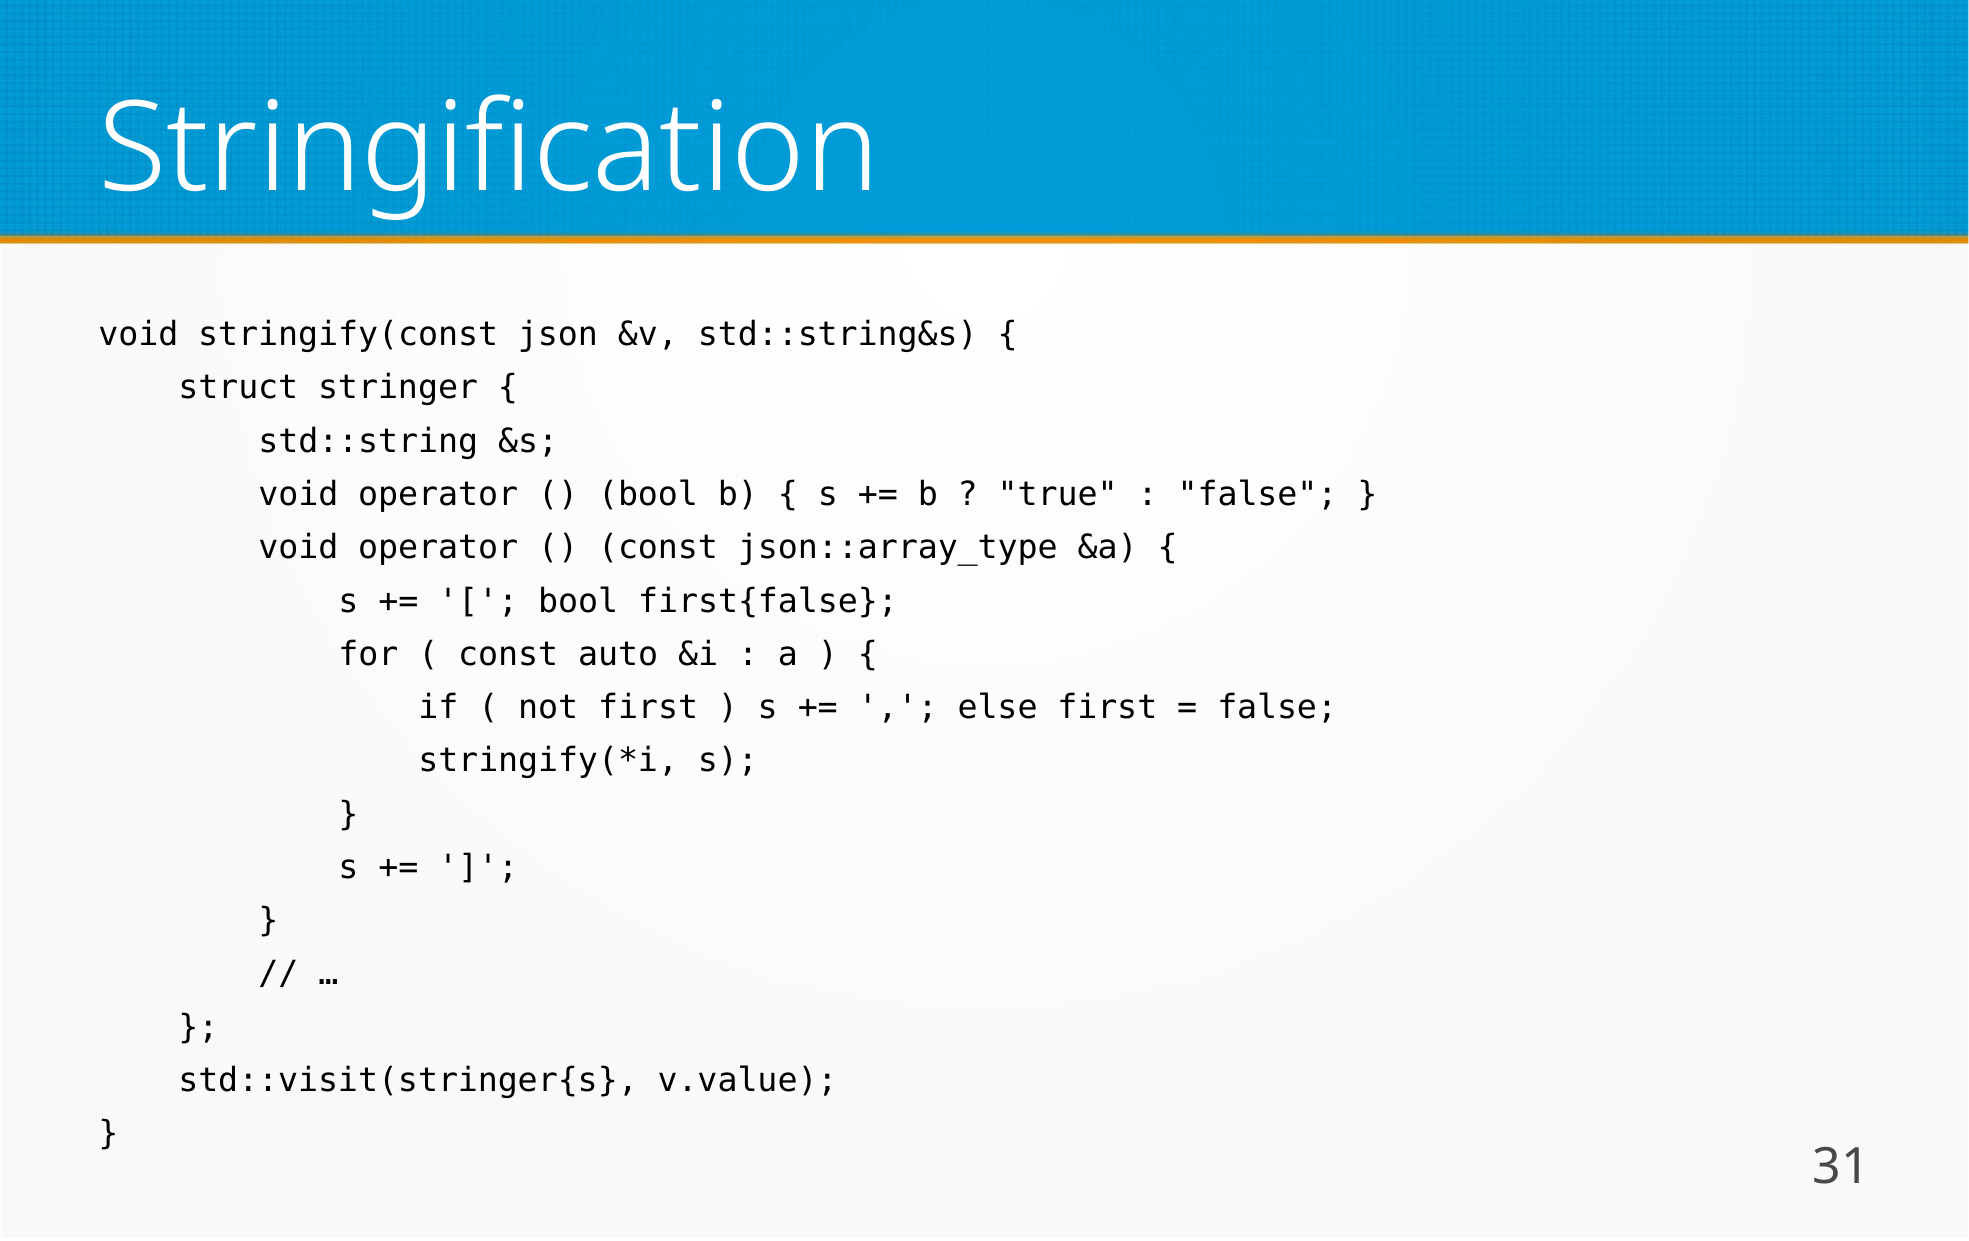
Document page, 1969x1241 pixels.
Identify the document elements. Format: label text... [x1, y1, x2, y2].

picture [0, 233, 1969, 1241]
list void stringify(const json &v, std::string&s) { struct stringer { std::string &s; void operator () (bool b) { s += b ? "true" : "false"; } void operator () (const json::array_type &a) { s += '['; bool first{false}; for ( const auto &i : a ) { if ( not first ) s += ','; else first = false; stringify(*i, s); } s += ']'; } // … }; std::visit(stringer{s}, v.value); } [98, 315, 1861, 1158]
title Stringification [98, 19, 1870, 227]
